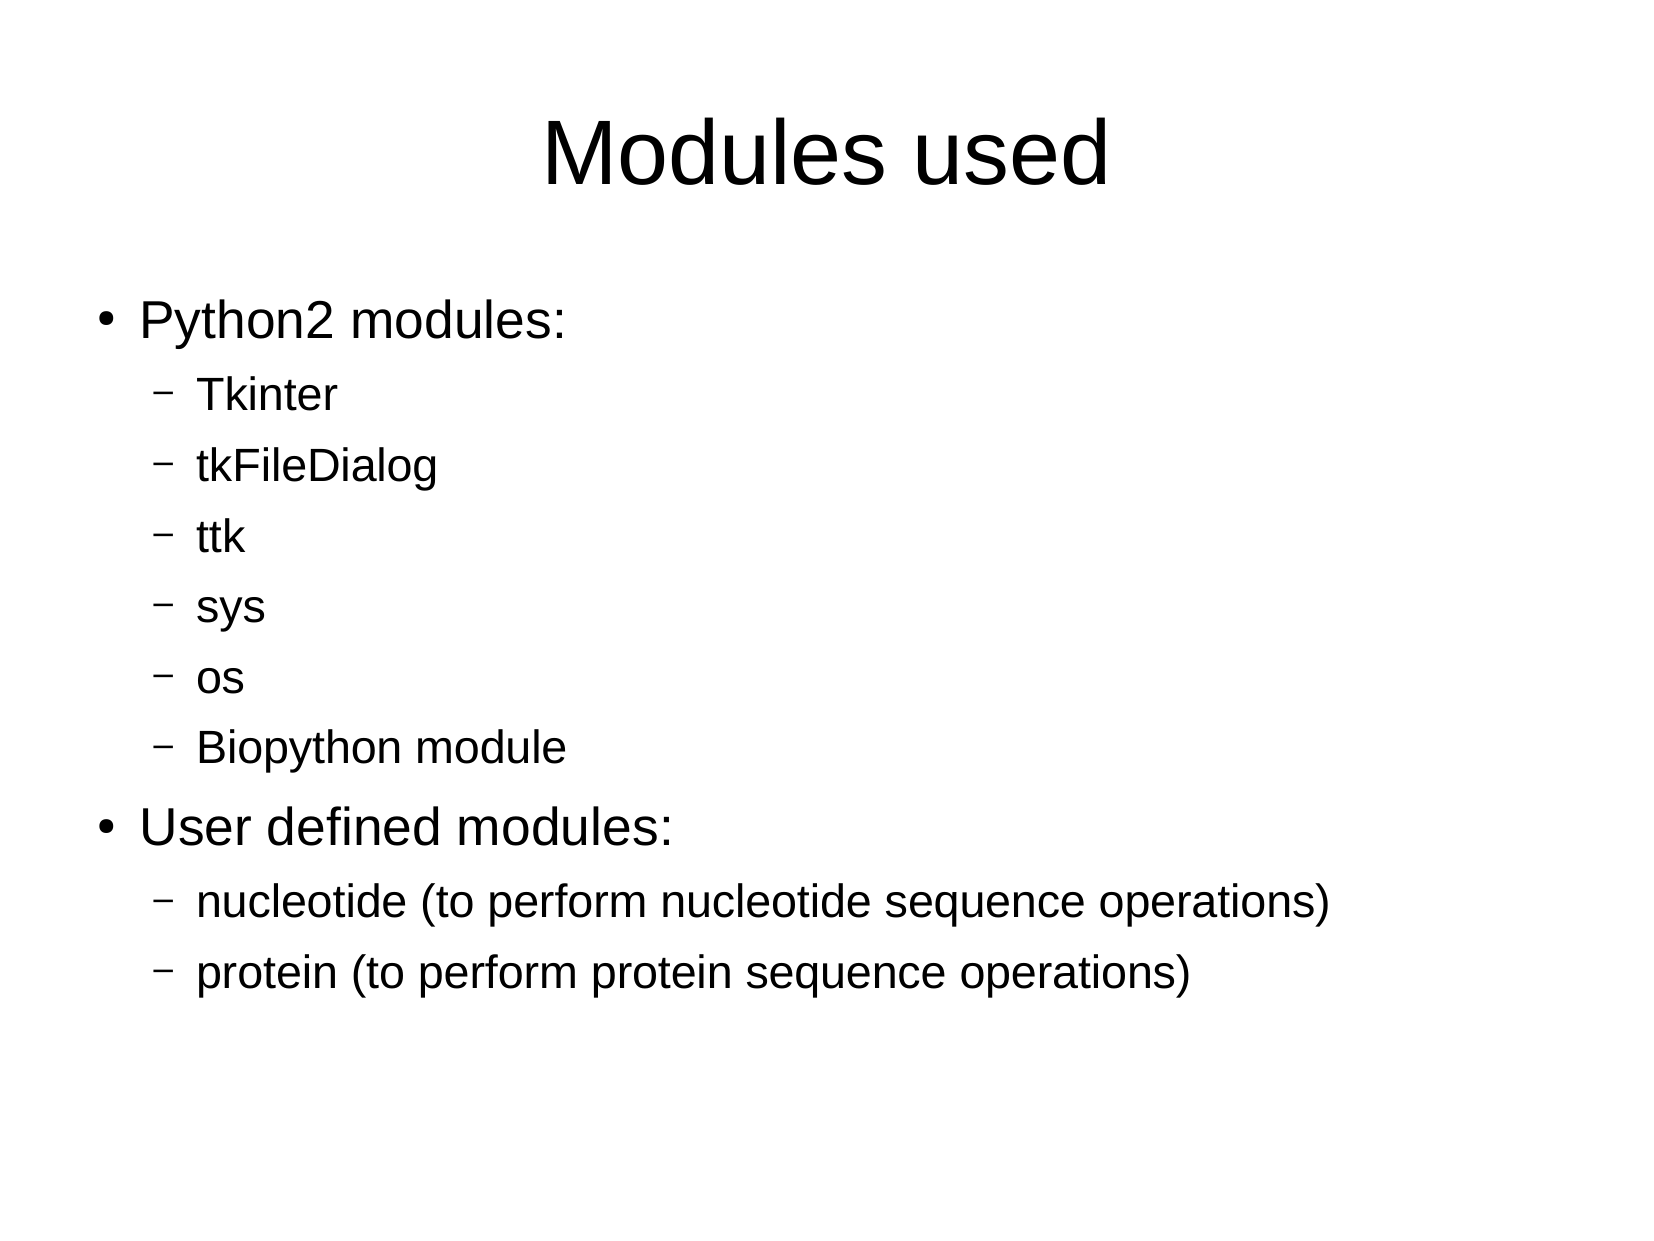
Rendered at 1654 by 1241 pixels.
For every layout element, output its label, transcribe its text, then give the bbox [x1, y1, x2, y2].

title Modules used [82, 49, 1571, 257]
list Python2 modules: Tkinter tkFileDialog ttk sys os Biopython module User defined modules: nucleotide (to perform nucleotide sequence operations) protein (to perform protein sequence operations) [82, 290, 1571, 1010]
